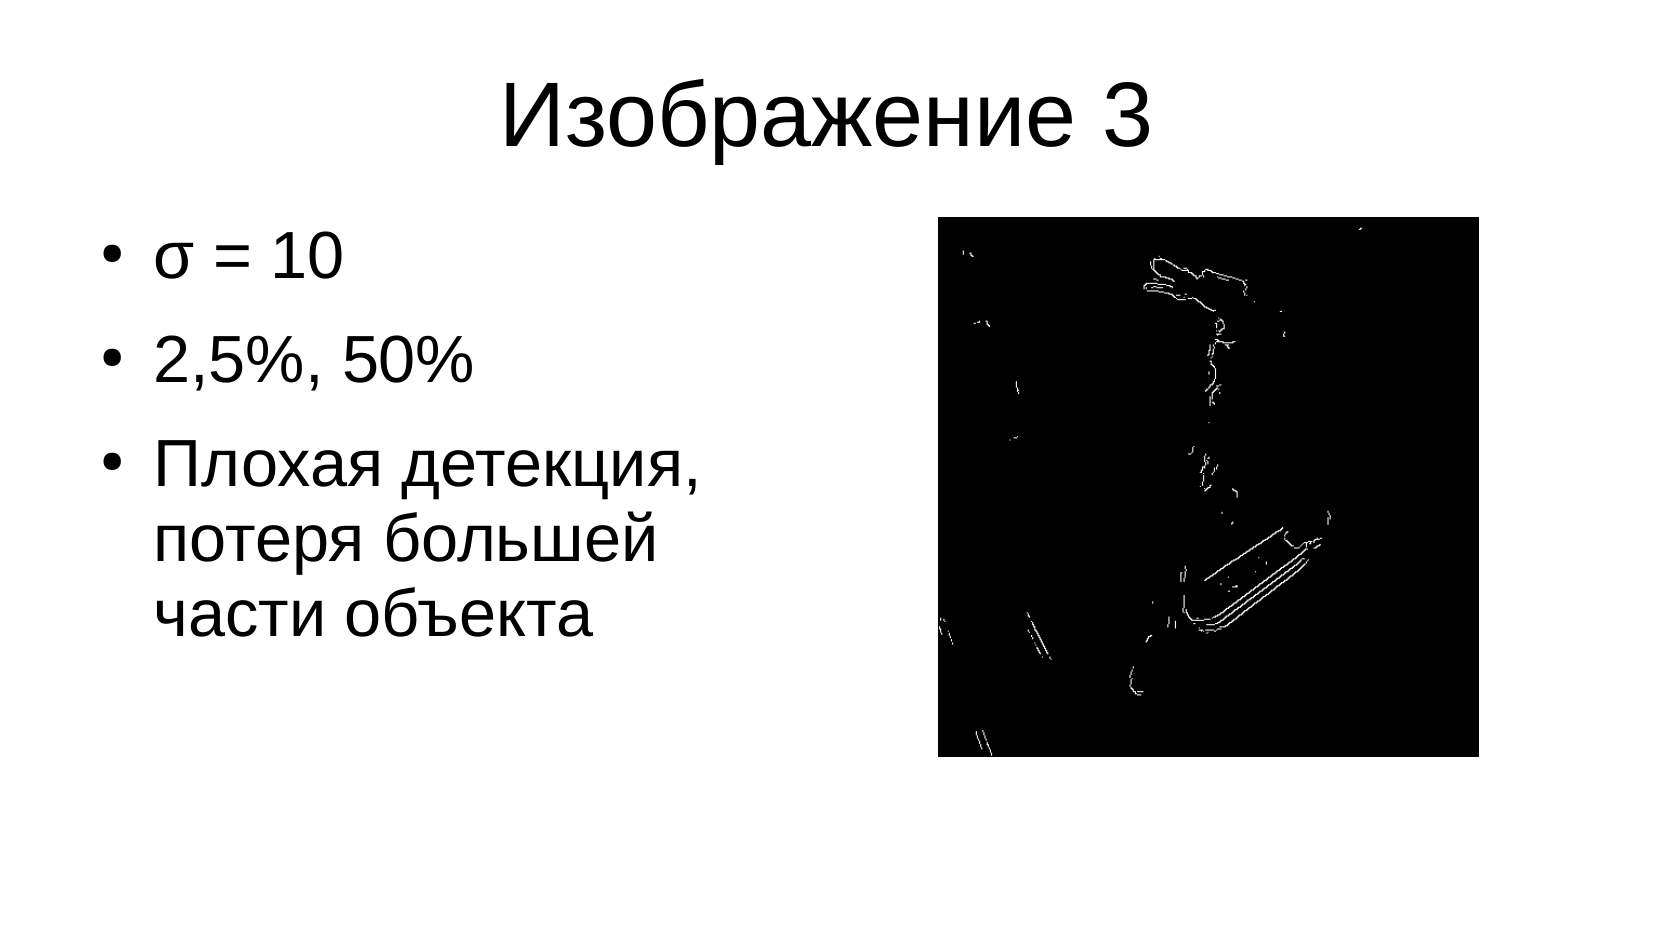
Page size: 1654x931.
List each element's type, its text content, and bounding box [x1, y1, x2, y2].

list σ = 10 2,5%, 50% Плохая детекция, потеря большей части объекта [82, 217, 809, 758]
title Изображение 3 [82, 37, 1571, 193]
picture [938, 217, 1479, 758]
